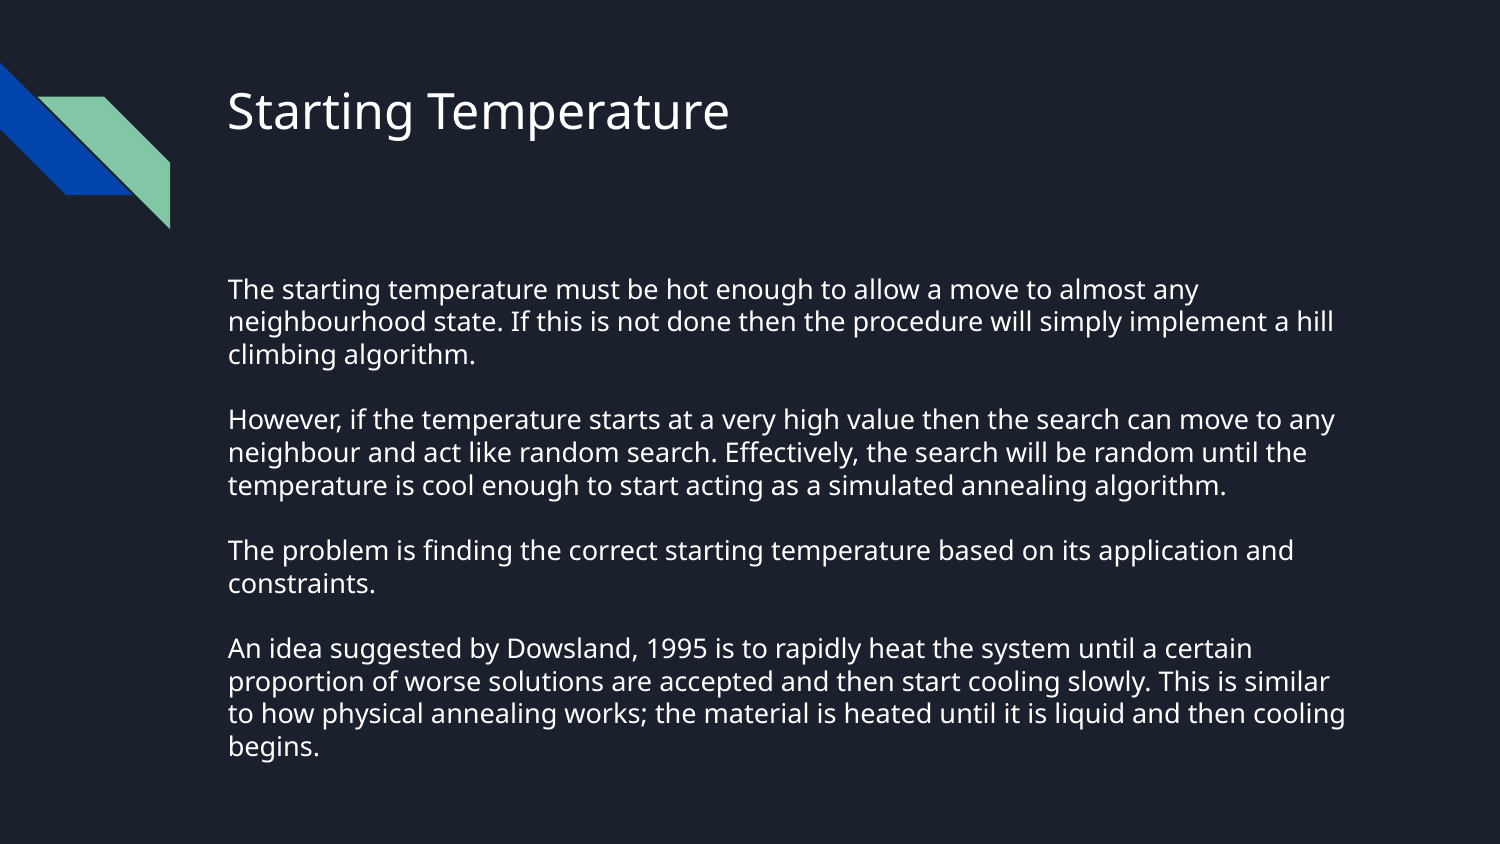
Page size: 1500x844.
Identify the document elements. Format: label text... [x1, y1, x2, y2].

title Starting Temperature [212, 64, 1368, 215]
list The starting temperature must be hot enough to allow a move to almost any neighbourhood state. If this is not done then the procedure will simply implement a hill climbing algorithm. However, if the temperature starts at a very high value then the search can move to any neighbour and act like random search. Effectively, the search will be random until the temperature is cool enough to start acting as a simulated annealing algorithm. The problem is finding the correct starting temperature based on its application and constraints. An idea suggested by Dowsland, 1995 is to rapidly heat the system until a certain proportion of worse solutions are accepted and then start cooling slowly. This is similar to how physical annealing works; the material is heated until it is liquid and then cooling begins. [212, 257, 1368, 735]
